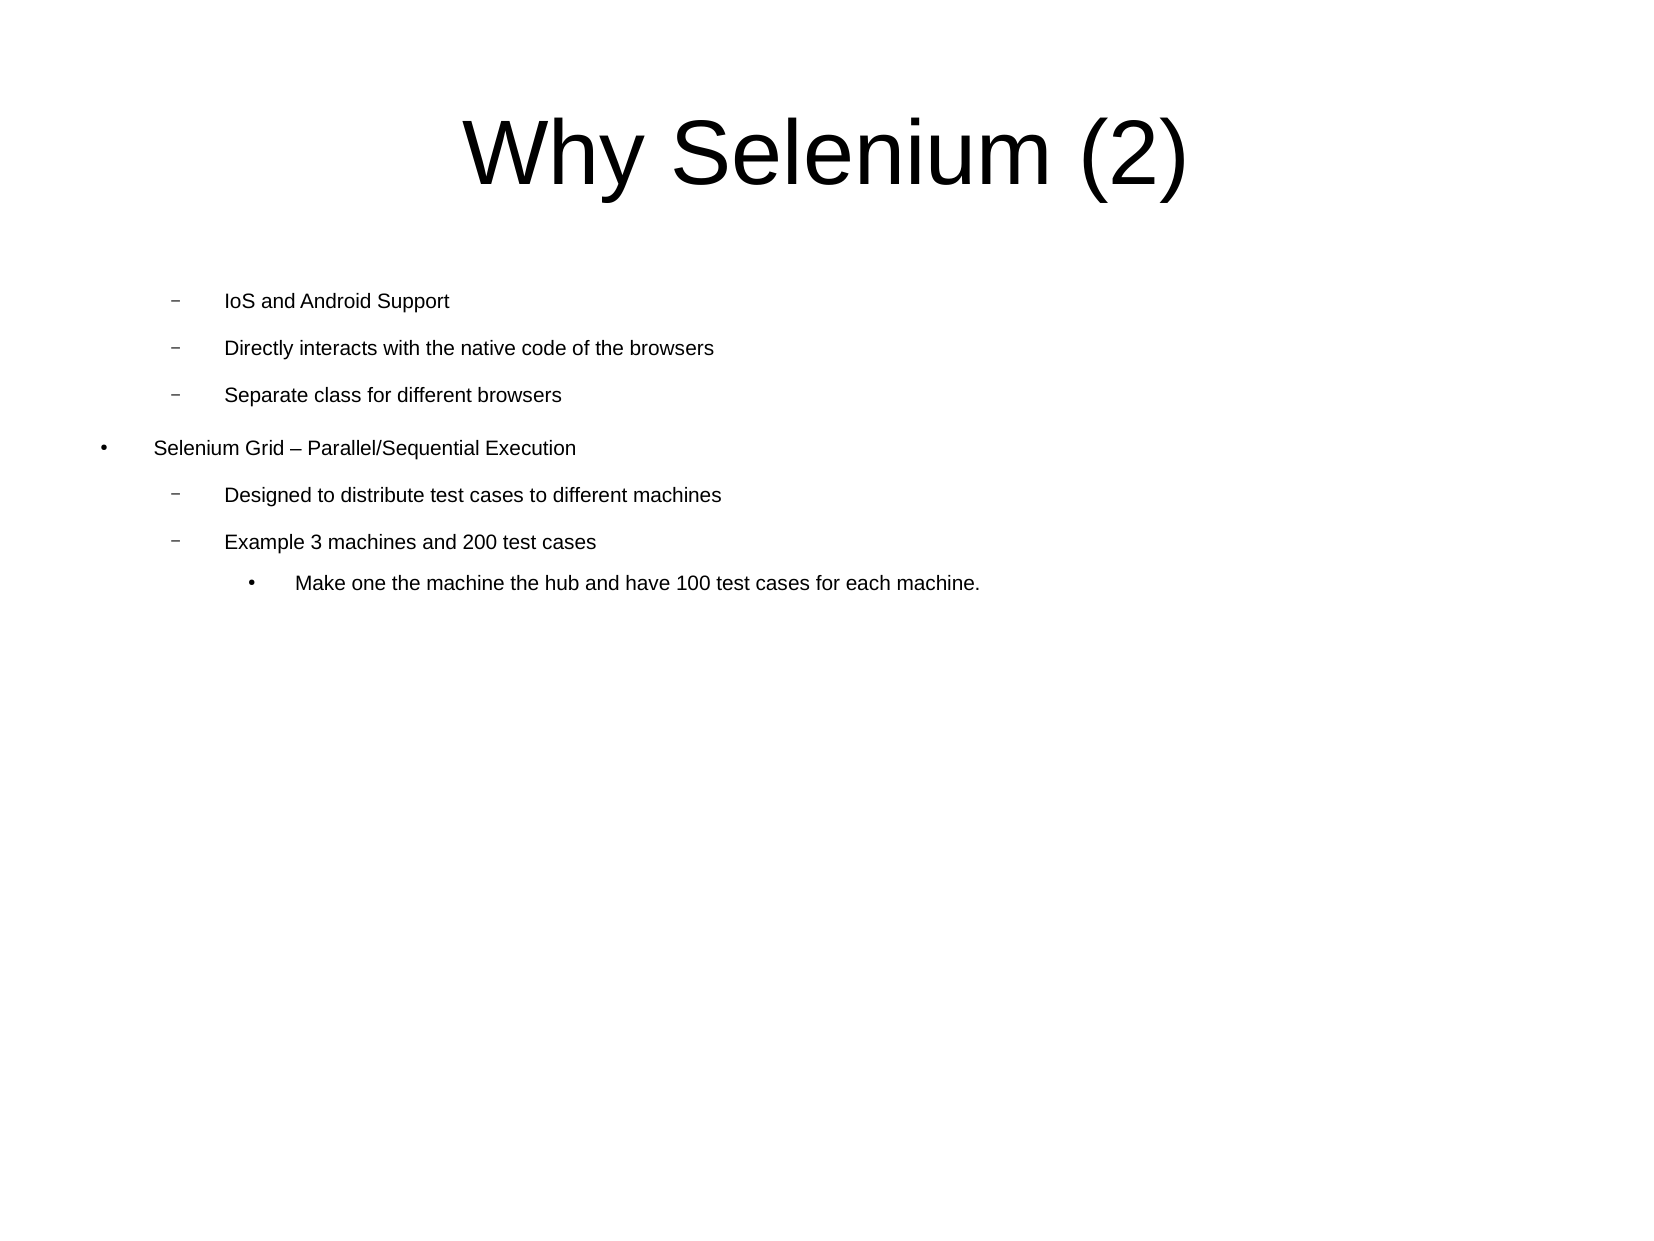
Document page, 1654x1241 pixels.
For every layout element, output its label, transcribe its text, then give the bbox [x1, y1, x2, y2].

list IoS and Android Support Directly interacts with the native code of the browsers Separate class for different browsers Selenium Grid – Parallel/Sequential Execution Designed to distribute test cases to different machines Example 3 machines and 200 test cases Make one the machine the hub and have 100 test cases for each machine. [82, 290, 1571, 1010]
title Why Selenium (2) [82, 49, 1571, 257]
